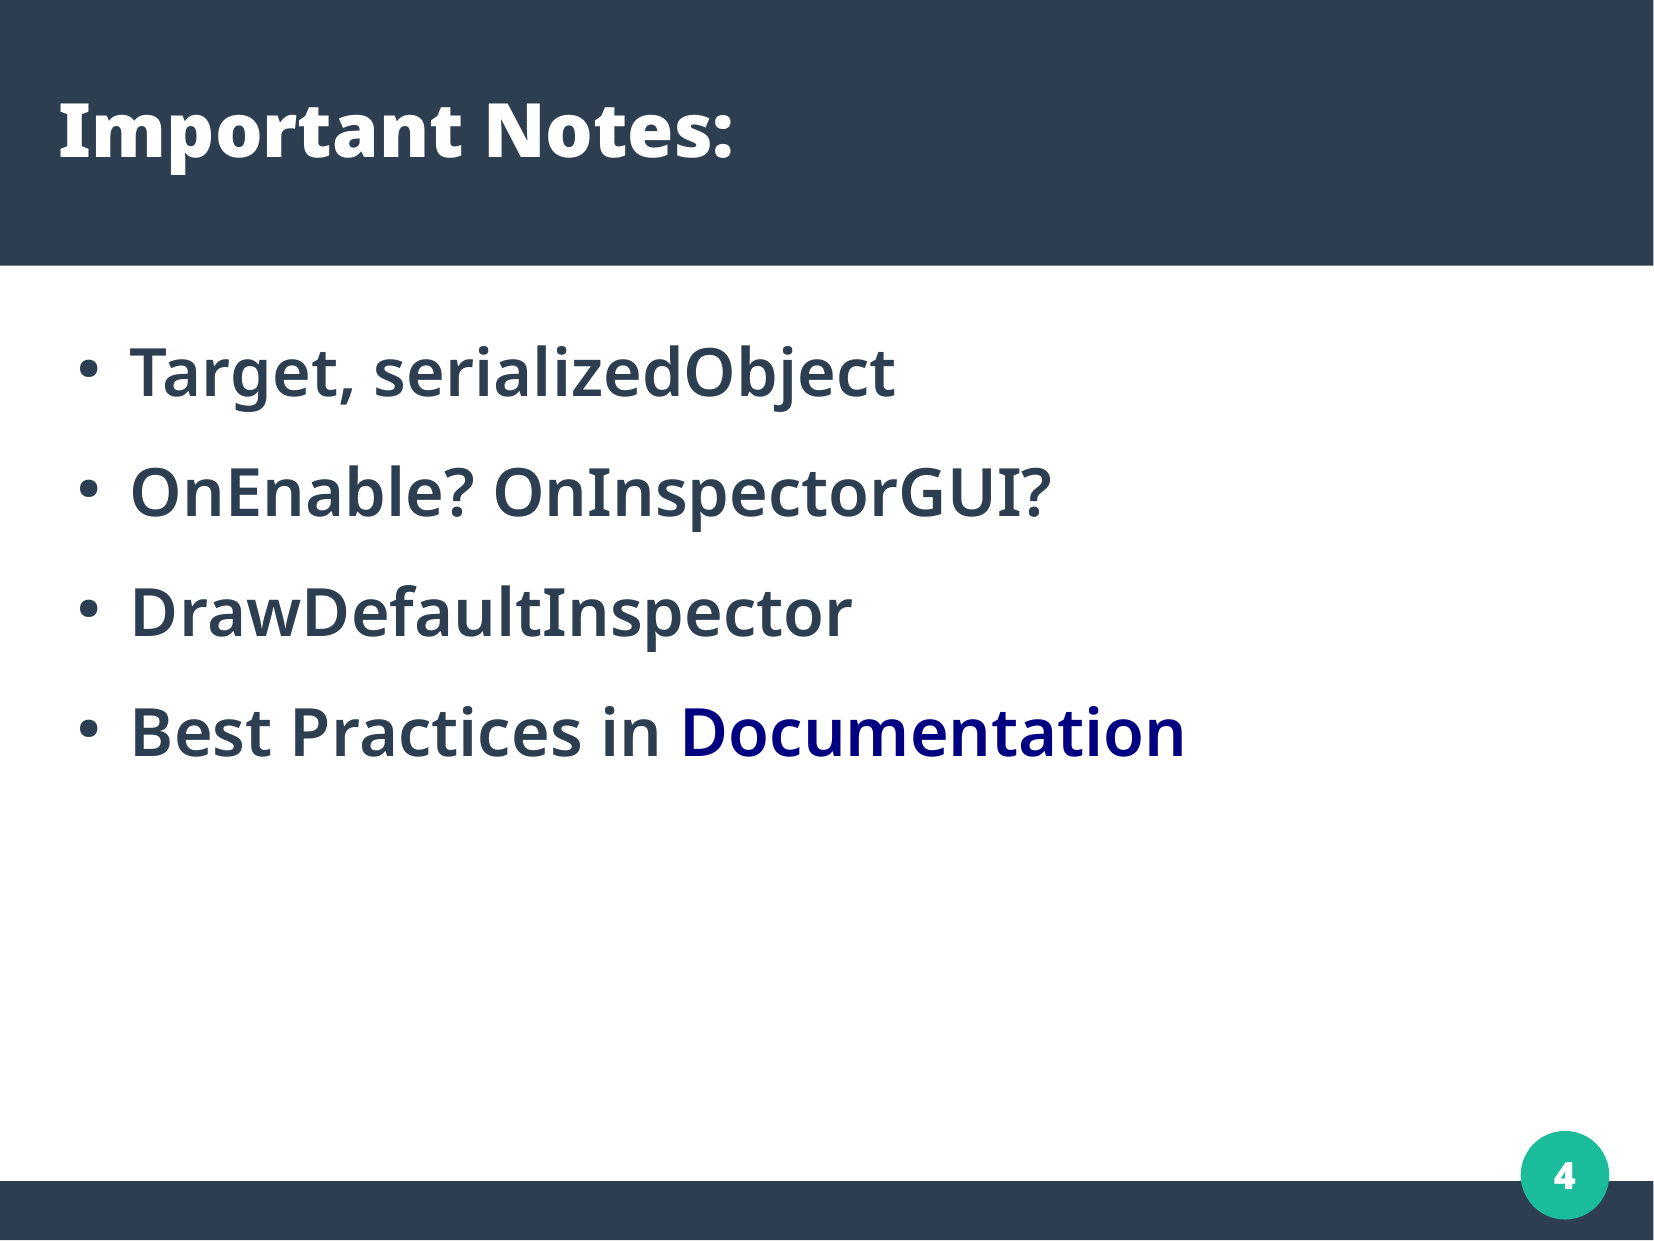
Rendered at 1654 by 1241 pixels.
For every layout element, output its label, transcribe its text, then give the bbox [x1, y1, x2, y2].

title Important Notes: [59, 49, 1595, 207]
list Target, serializedObject OnEnable? OnInspectorGUI? DrawDefaultInspector Best Practices in Documentation [59, 324, 1595, 1152]
